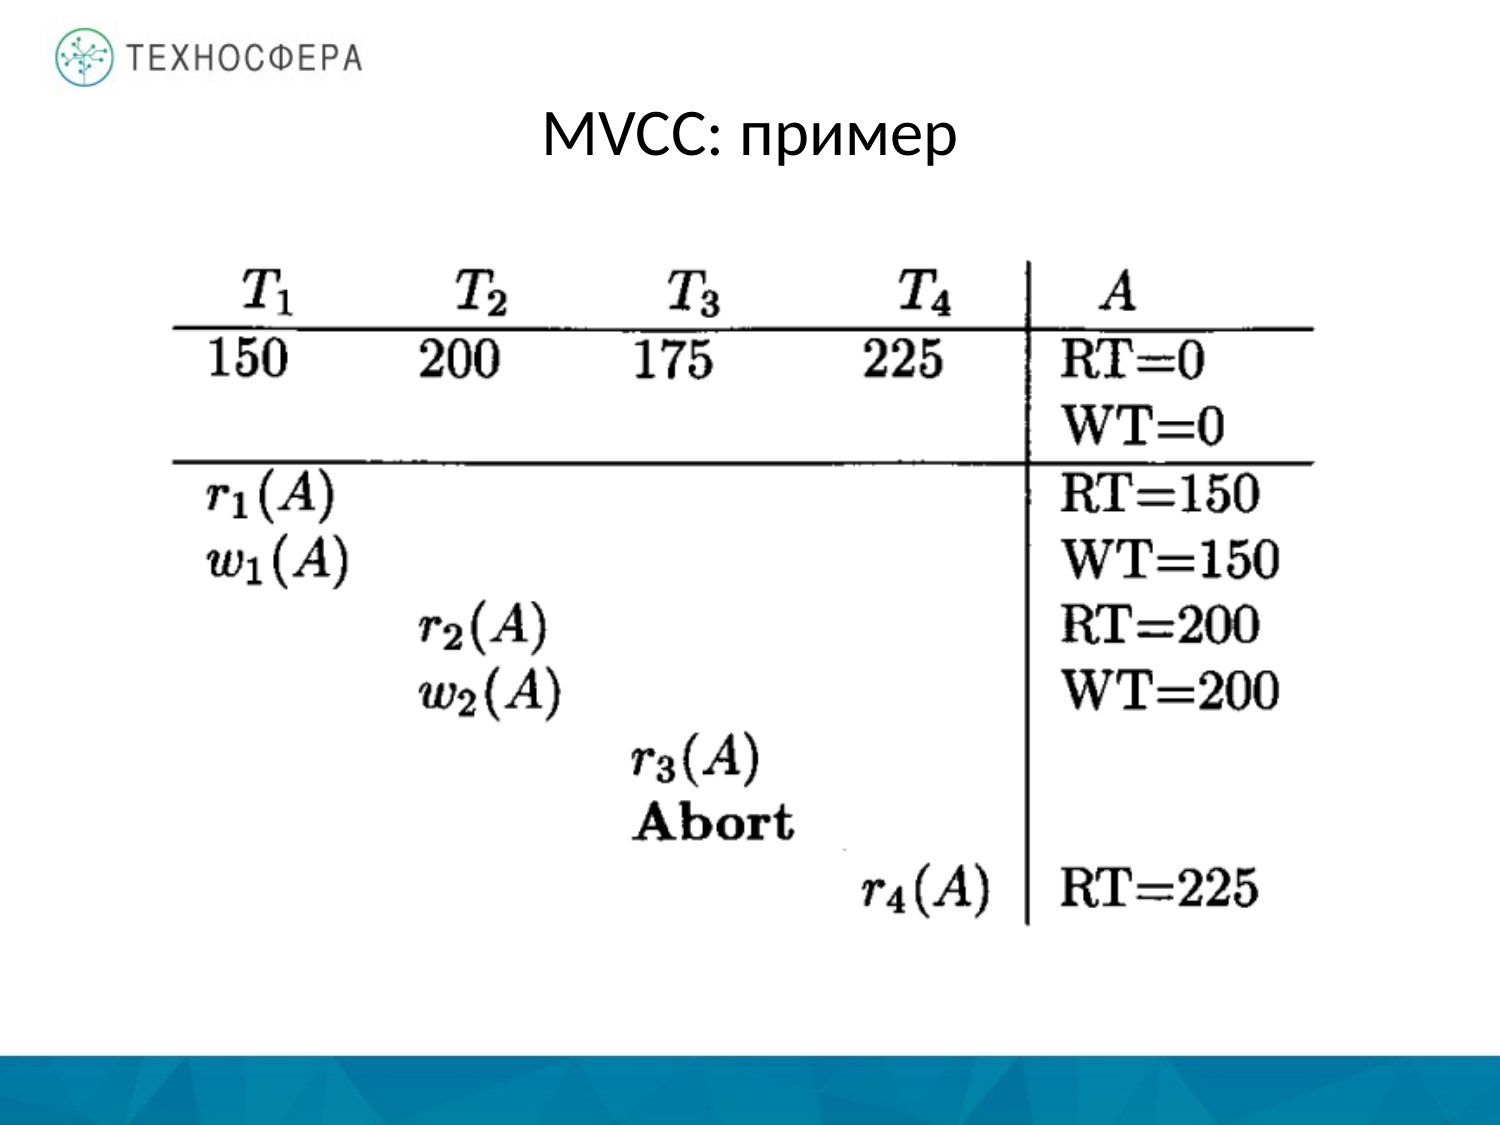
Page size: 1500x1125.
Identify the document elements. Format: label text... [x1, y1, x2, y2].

title MVCC: пример [75, 45, 1425, 233]
picture [0, 0, 1500, 1057]
